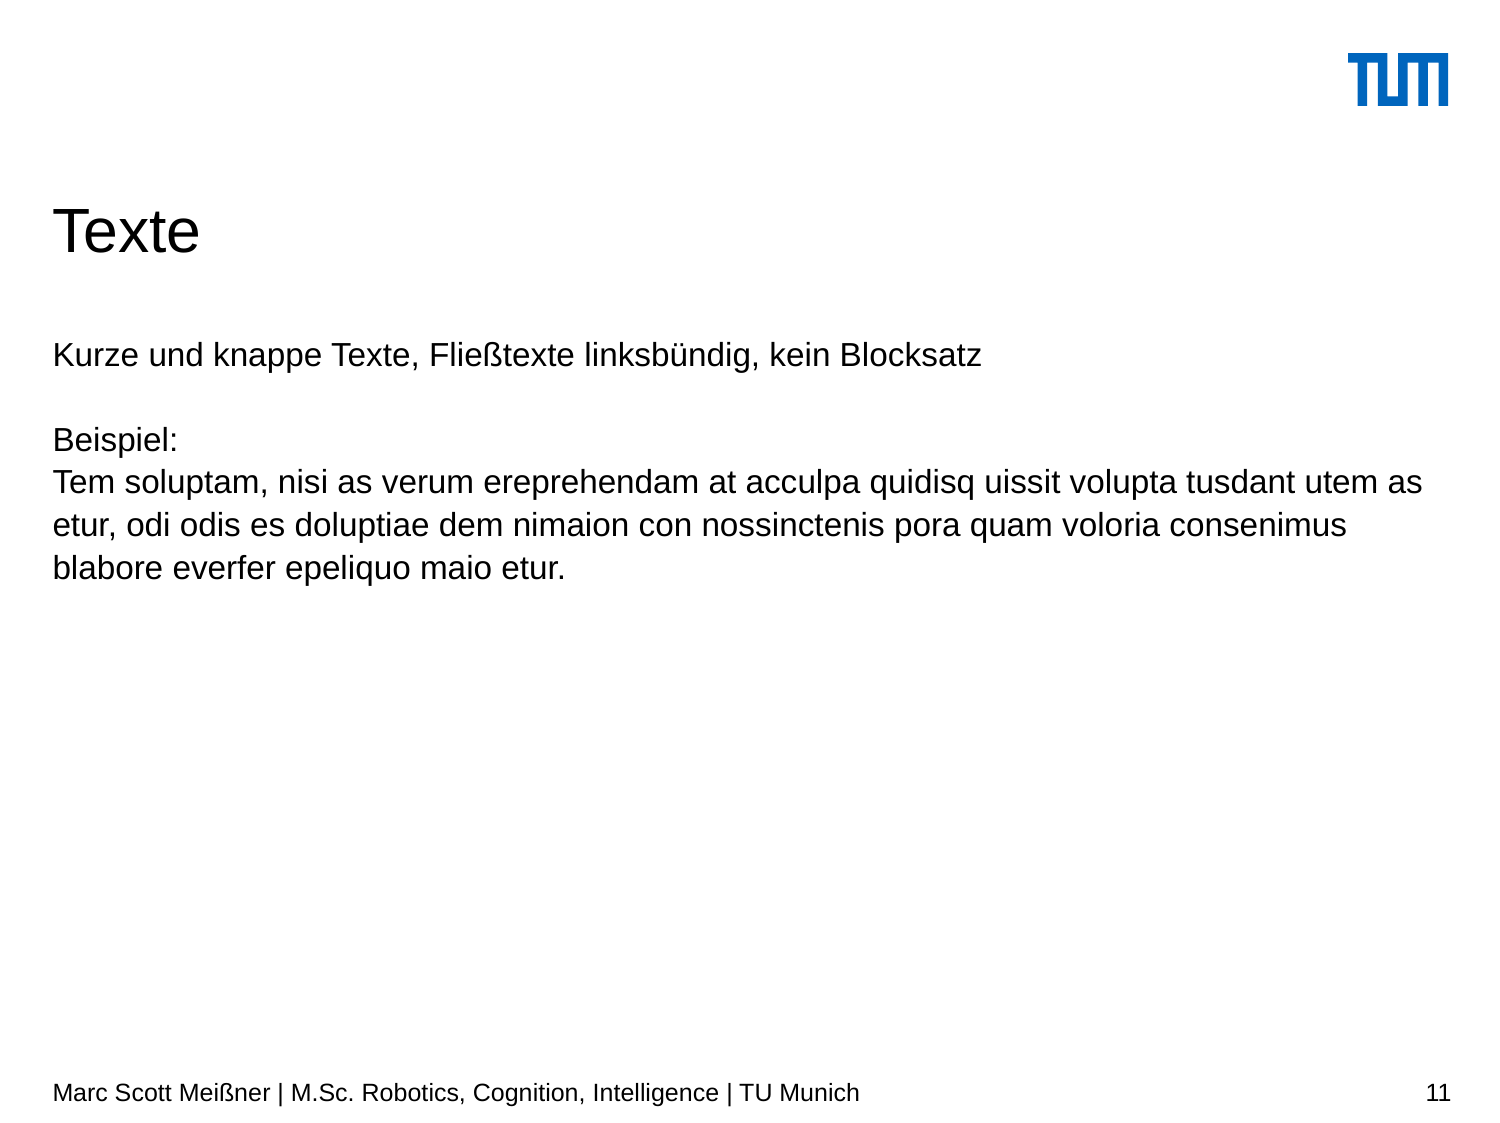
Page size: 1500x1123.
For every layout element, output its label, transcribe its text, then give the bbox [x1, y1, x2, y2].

title Texte [52, 195, 1453, 266]
list Kurze und knappe Texte, Fließtexte linksbündig, kein Blocksatz Beispiel: Tem soluptam, nisi as verum ereprehendam at acculpa quidisq uissit volupta tusdant utem as etur, odi odis es doluptiae dem nimaion con nossinctenis pora quam voloria consenimus blabore everfer epeliquo maio etur. [52, 330, 1453, 1105]
